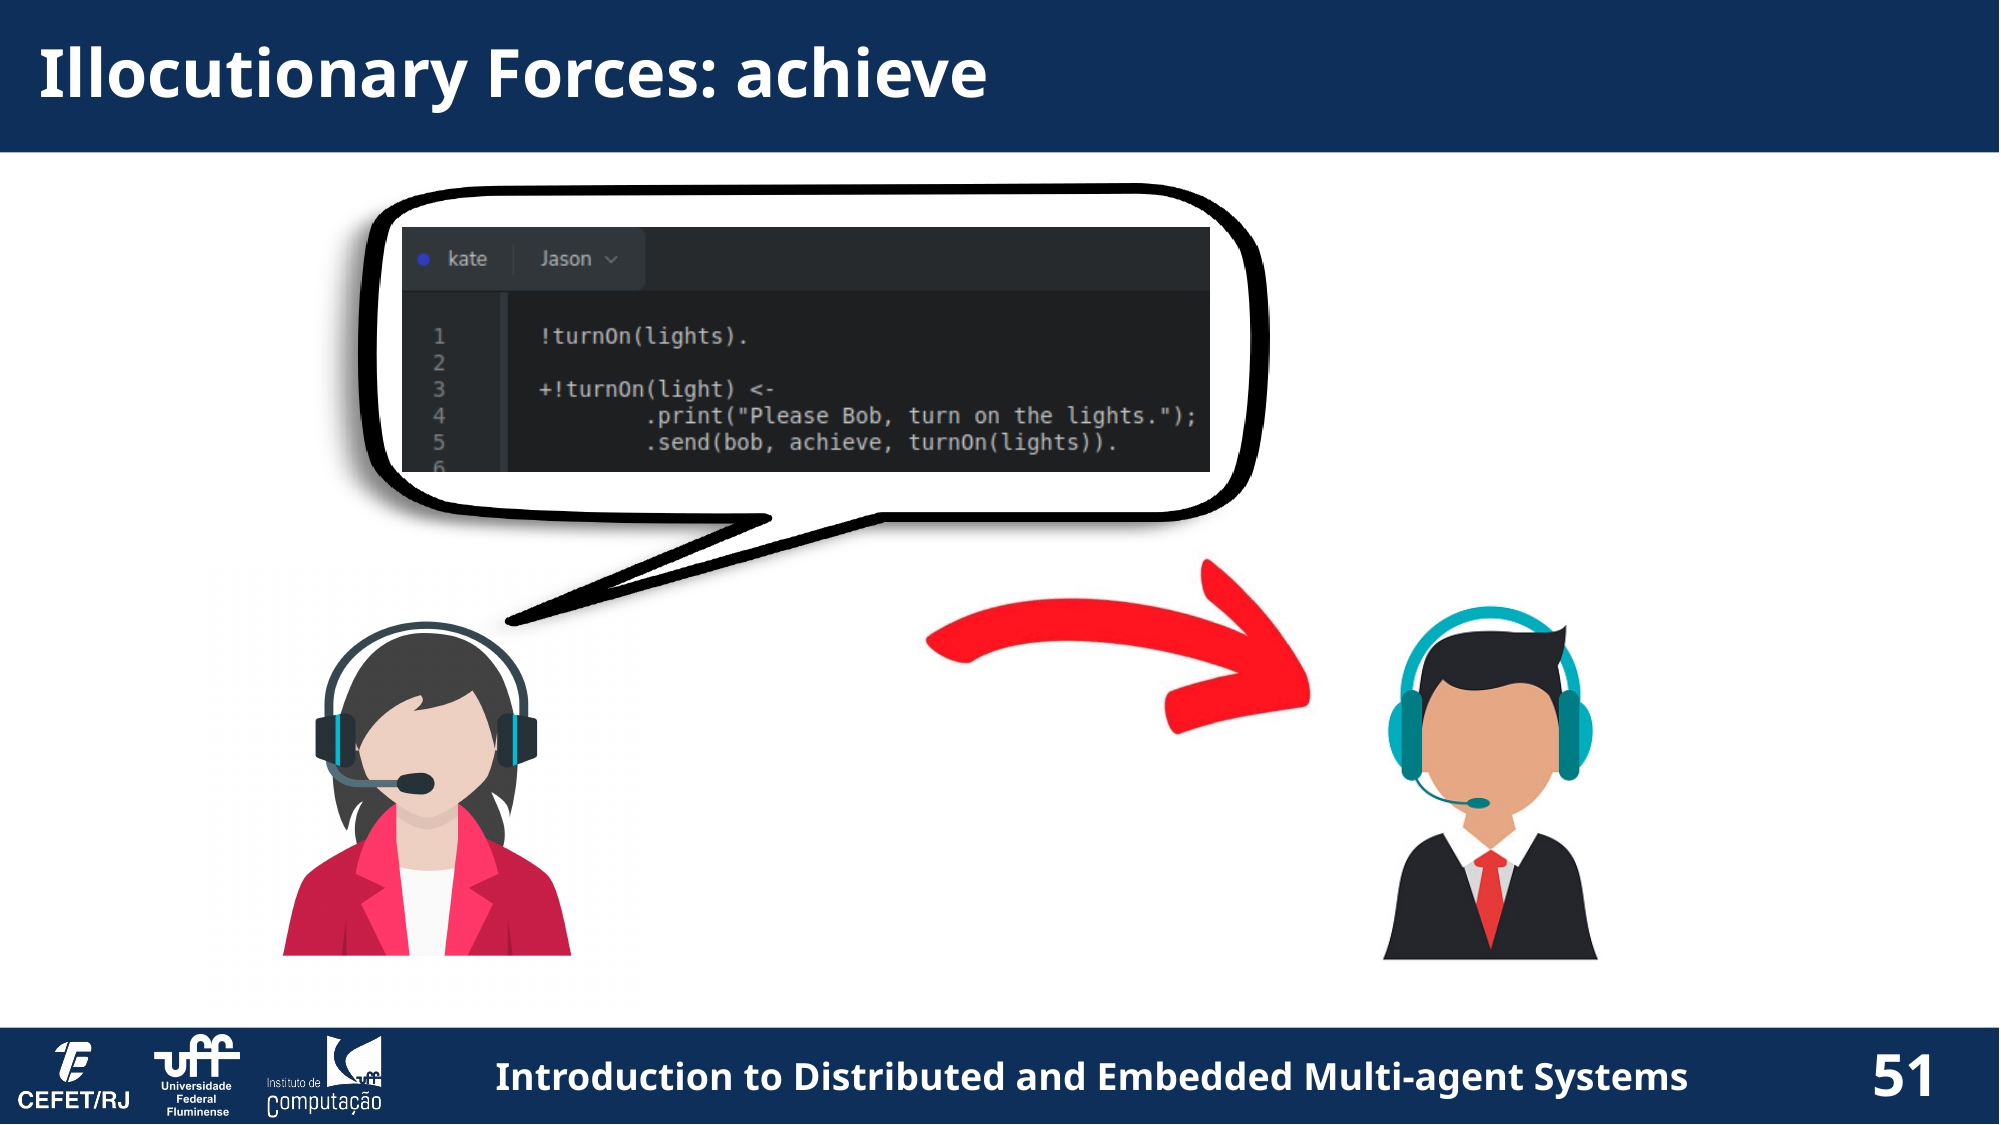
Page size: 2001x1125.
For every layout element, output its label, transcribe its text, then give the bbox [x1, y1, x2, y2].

picture [153, 1033, 241, 1121]
picture [265, 1033, 383, 1118]
picture [18, 1021, 129, 1125]
picture [205, 183, 1713, 1011]
text_box Illocutionary Forces: achieve [25, 23, 1999, 119]
